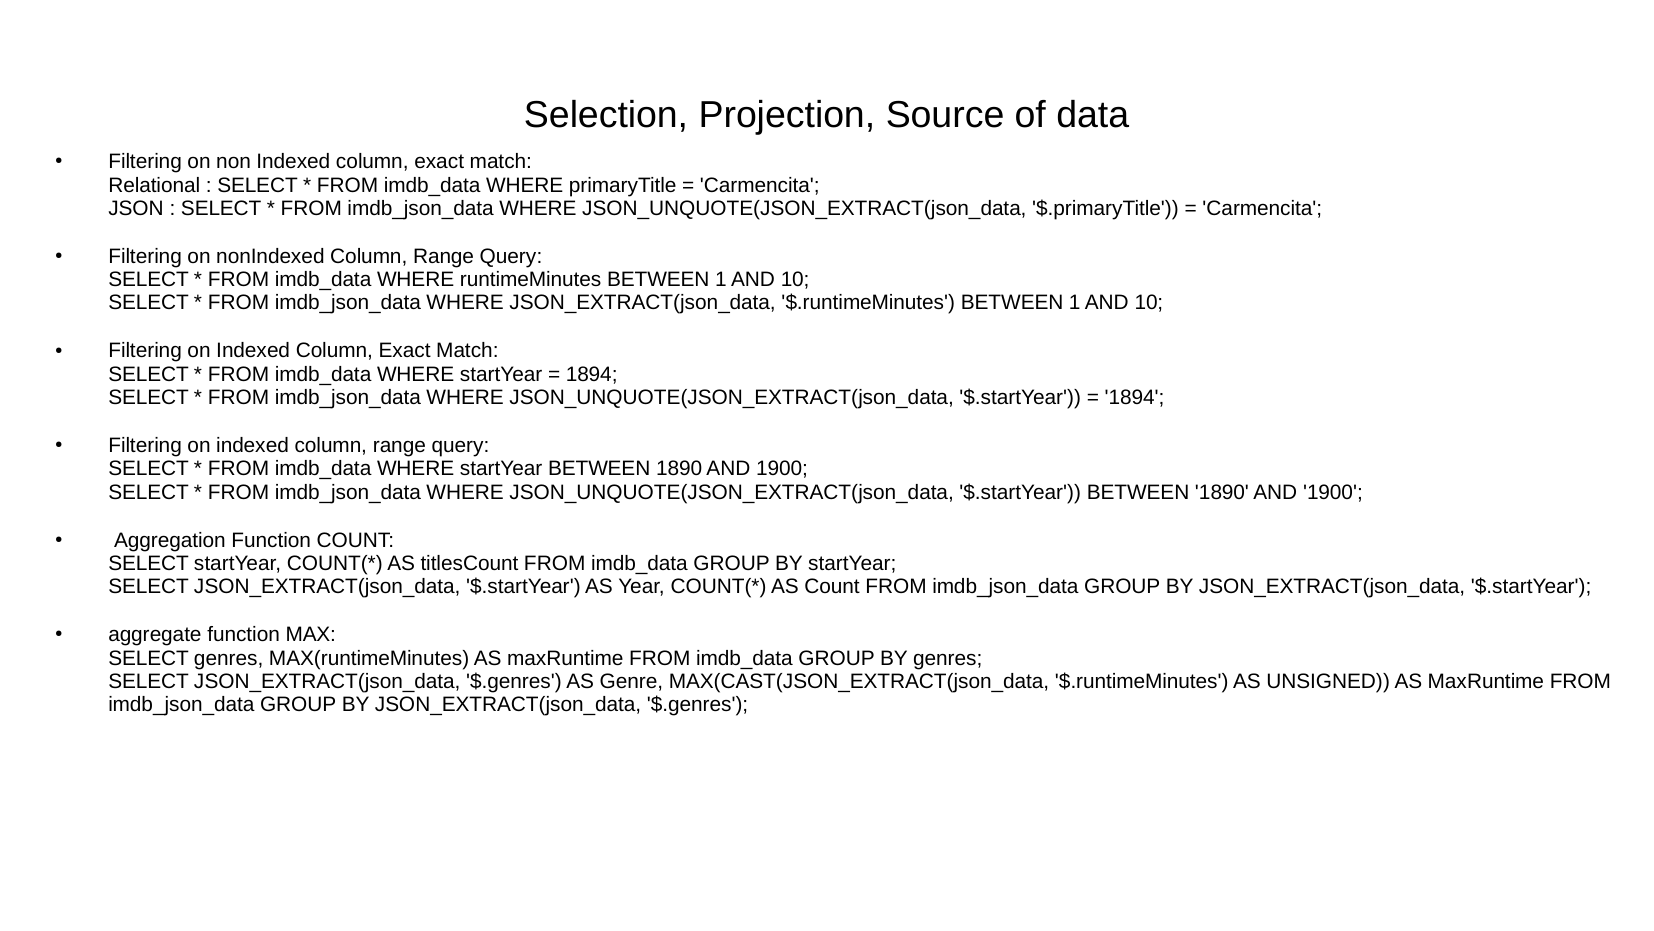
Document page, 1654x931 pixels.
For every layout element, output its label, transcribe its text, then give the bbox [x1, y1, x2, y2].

list Filtering on non Indexed column, exact match: Relational : SELECT * FROM imdb_data WHERE primaryTitle = 'Carmencita'; JSON : SELECT * FROM imdb_json_data WHERE JSON_UNQUOTE(JSON_EXTRACT(json_data, '$.primaryTitle')) = 'Carmencita'; Filtering on nonIndexed Column, Range Query: SELECT * FROM imdb_data WHERE runtimeMinutes BETWEEN 1 AND 10; SELECT * FROM imdb_json_data WHERE JSON_EXTRACT(json_data, '$.runtimeMinutes') BETWEEN 1 AND 10; Filtering on Indexed Column, Exact Match: SELECT * FROM imdb_data WHERE startYear = 1894; SELECT * FROM imdb_json_data WHERE JSON_UNQUOTE(JSON_EXTRACT(json_data, '$.startYear')) = '1894'; Filtering on indexed column, range query: SELECT * FROM imdb_data WHERE startYear BETWEEN 1890 AND 1900; SELECT * FROM imdb_json_data WHERE JSON_UNQUOTE(JSON_EXTRACT(json_data, '$.startYear')) BETWEEN '1890' AND '1900'; Aggregation Function COUNT: SELECT startYear, COUNT(*) AS titlesCount FROM imdb_data GROUP BY startYear; SELECT JSON_EXTRACT(json_data, '$.startYear') AS Year, COUNT(*) AS Count FROM imdb_json_data GROUP BY JSON_EXTRACT(json_data, '$.startYear'); aggregate function MAX: SELECT genres, MAX(runtimeMinutes) AS maxRuntime FROM imdb_data GROUP BY genres; SELECT JSON_EXTRACT(json_data, '$.genres') AS Genre, MAX(CAST(JSON_EXTRACT(json_data, '$.runtimeMinutes') AS UNSIGNED)) AS MaxRuntime FROM imdb_json_data GROUP BY JSON_EXTRACT(json_data, '$.genres'); [37, 150, 1613, 863]
title Selection, Projection, Source of data [82, 37, 1571, 150]
